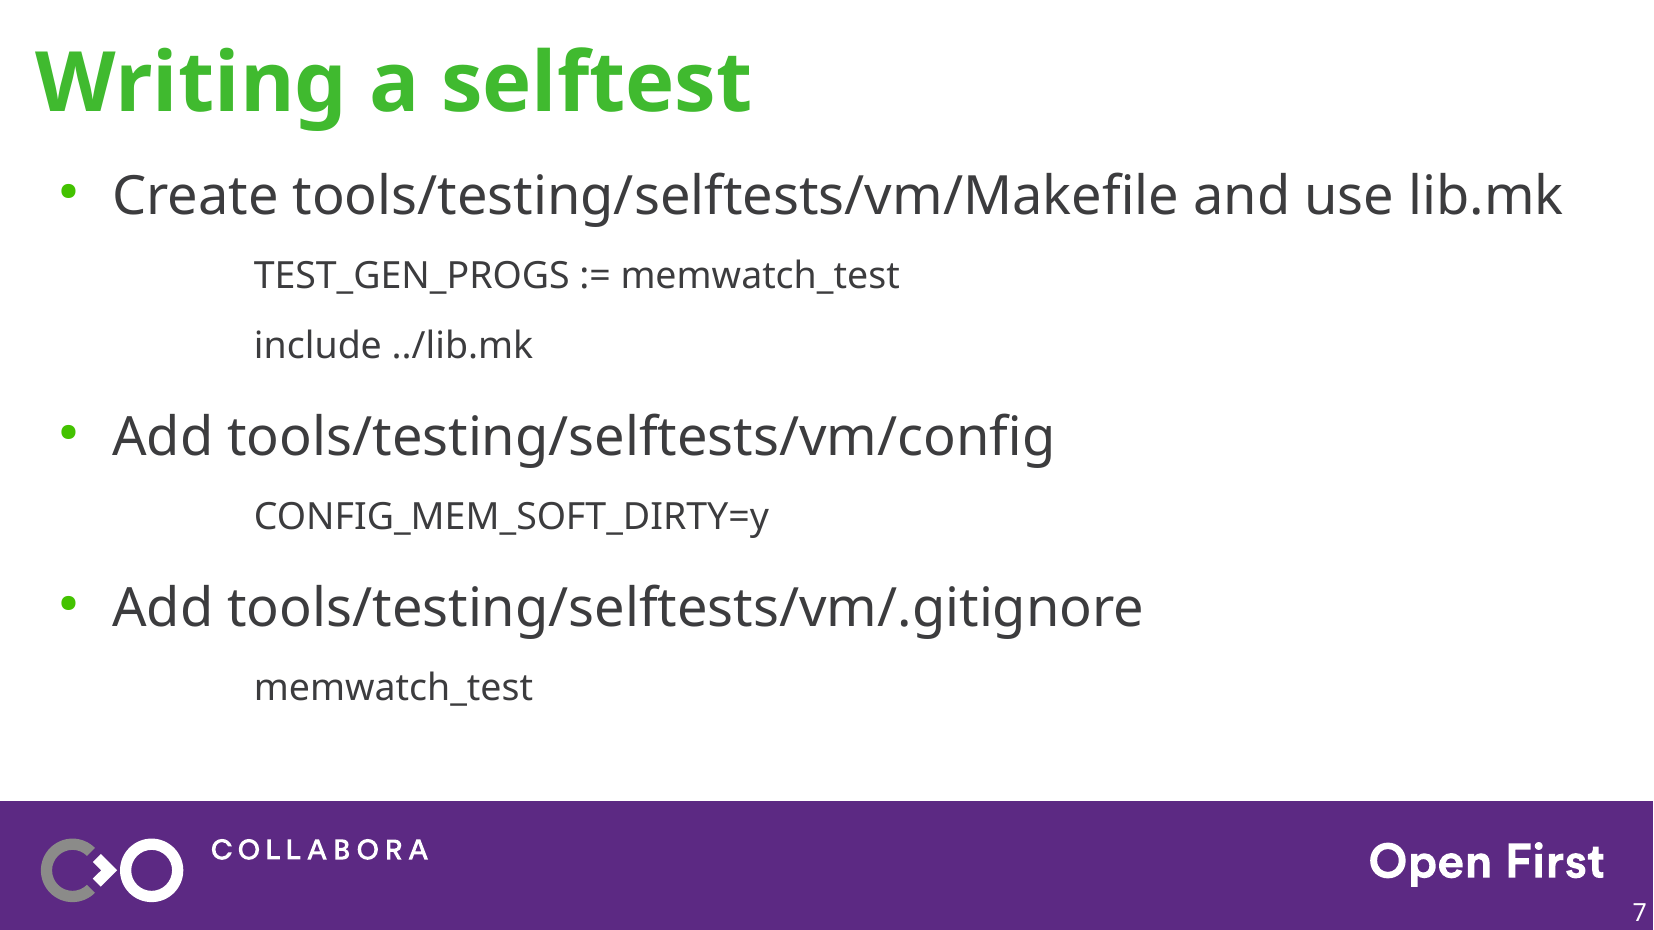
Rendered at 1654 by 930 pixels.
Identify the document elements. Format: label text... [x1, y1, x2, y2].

list Create tools/testing/selftests/vm/Makefile and use lib.mk TEST_GEN_PROGS := memwatch_test include ../lib.mk Add tools/testing/selftests/vm/config CONFIG_MEM_SOFT_DIRTY=y Add tools/testing/selftests/vm/.gitignore memwatch_test [41, 160, 1613, 804]
title Writing a selftest [35, 28, 1608, 192]
